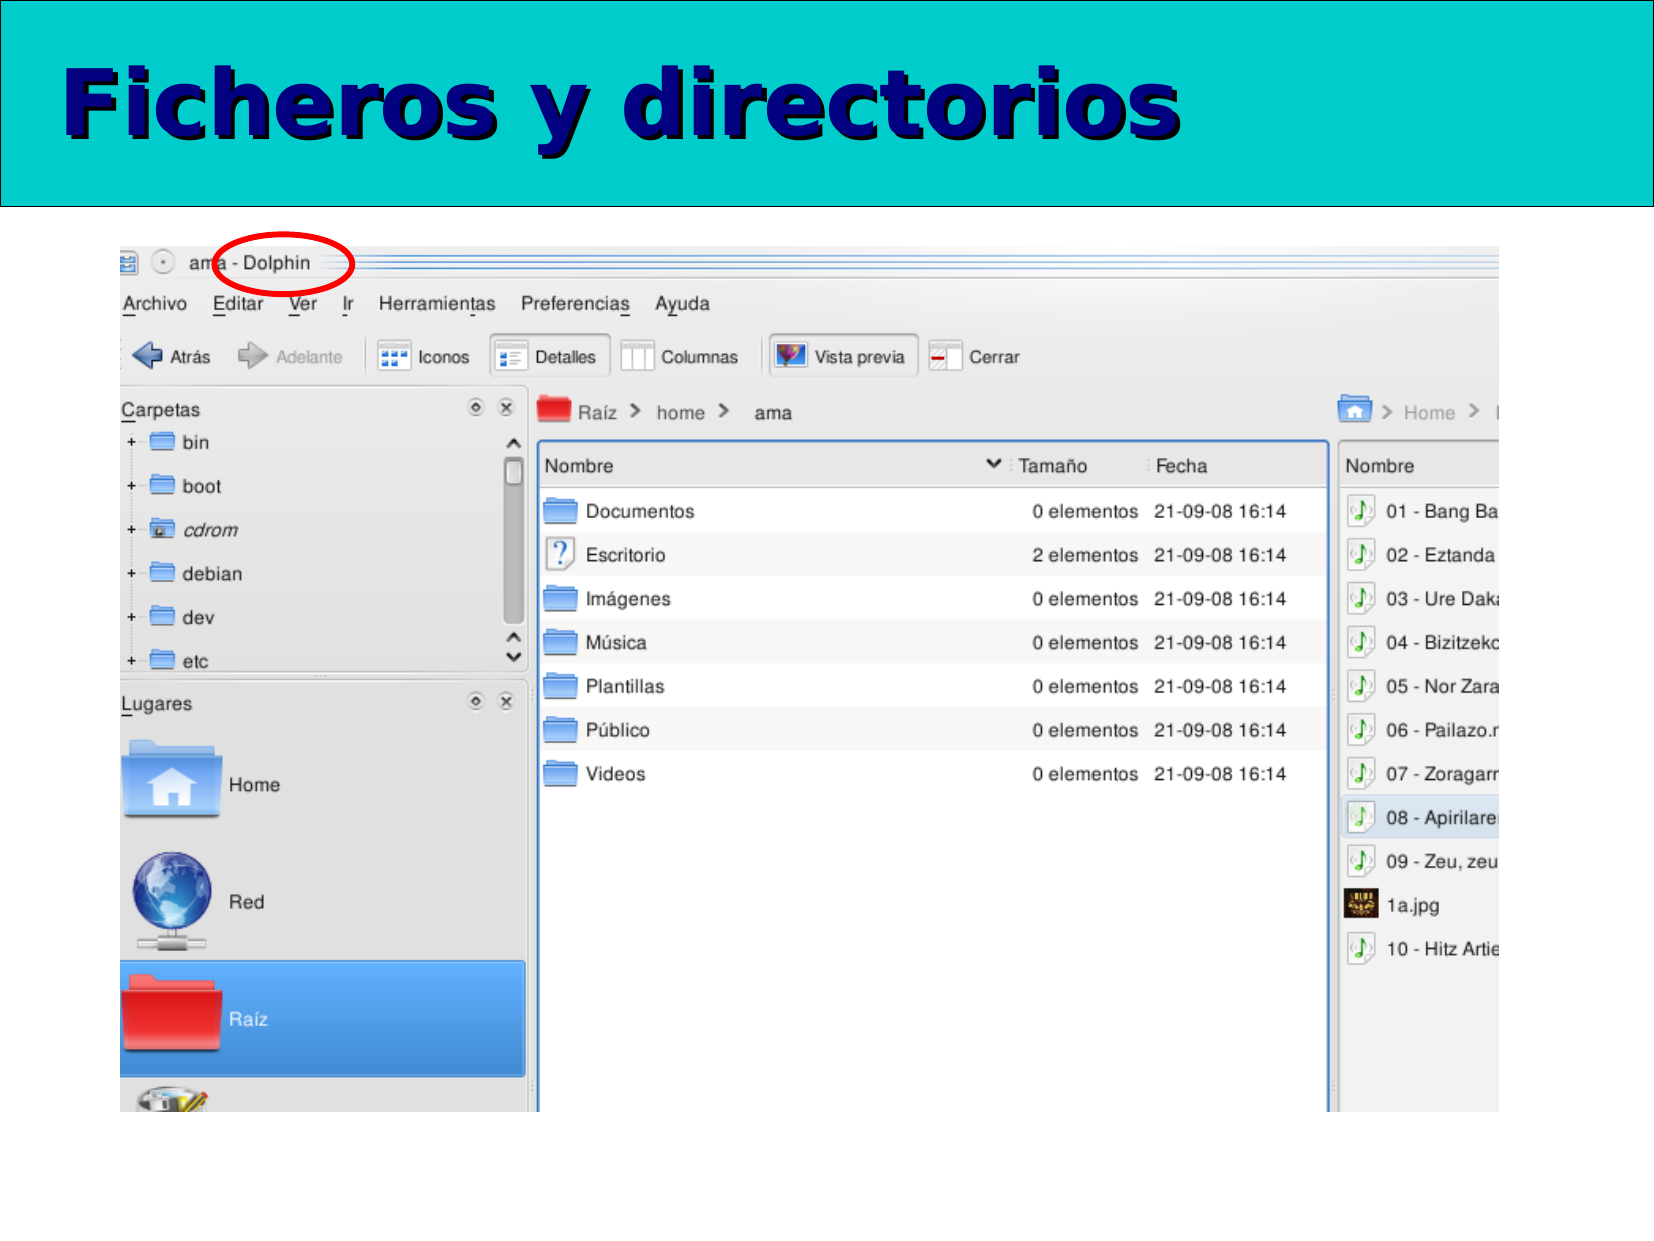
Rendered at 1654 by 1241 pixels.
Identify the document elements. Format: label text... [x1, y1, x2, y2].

picture [218, 246, 349, 291]
title Ficheros y directorios [59, 14, 1654, 192]
picture [120, 246, 1499, 1112]
